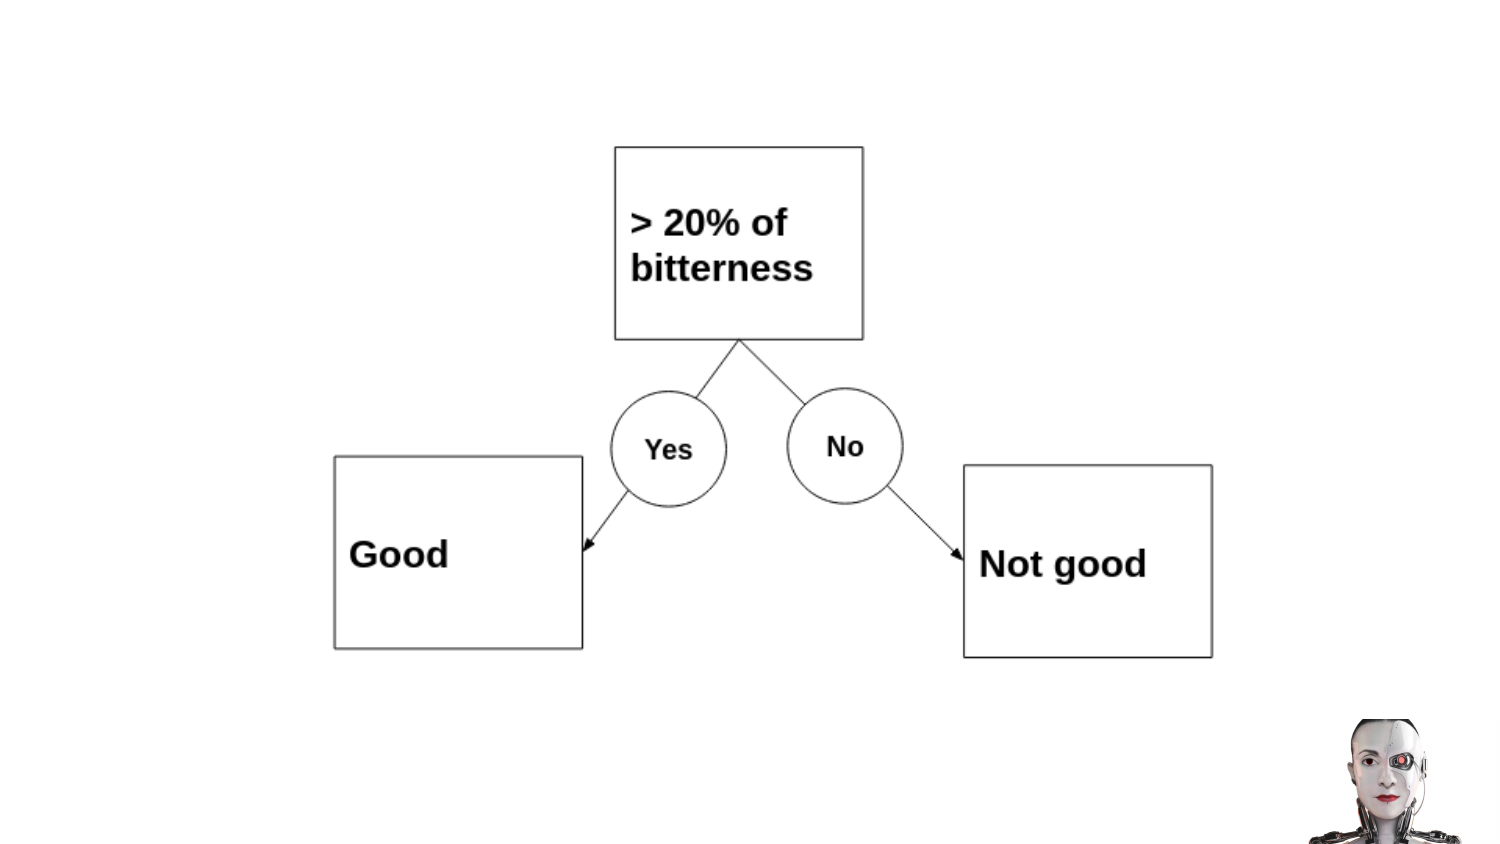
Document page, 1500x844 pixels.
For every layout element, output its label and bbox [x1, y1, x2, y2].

picture [1279, 719, 1500, 844]
picture [252, 131, 1248, 682]
